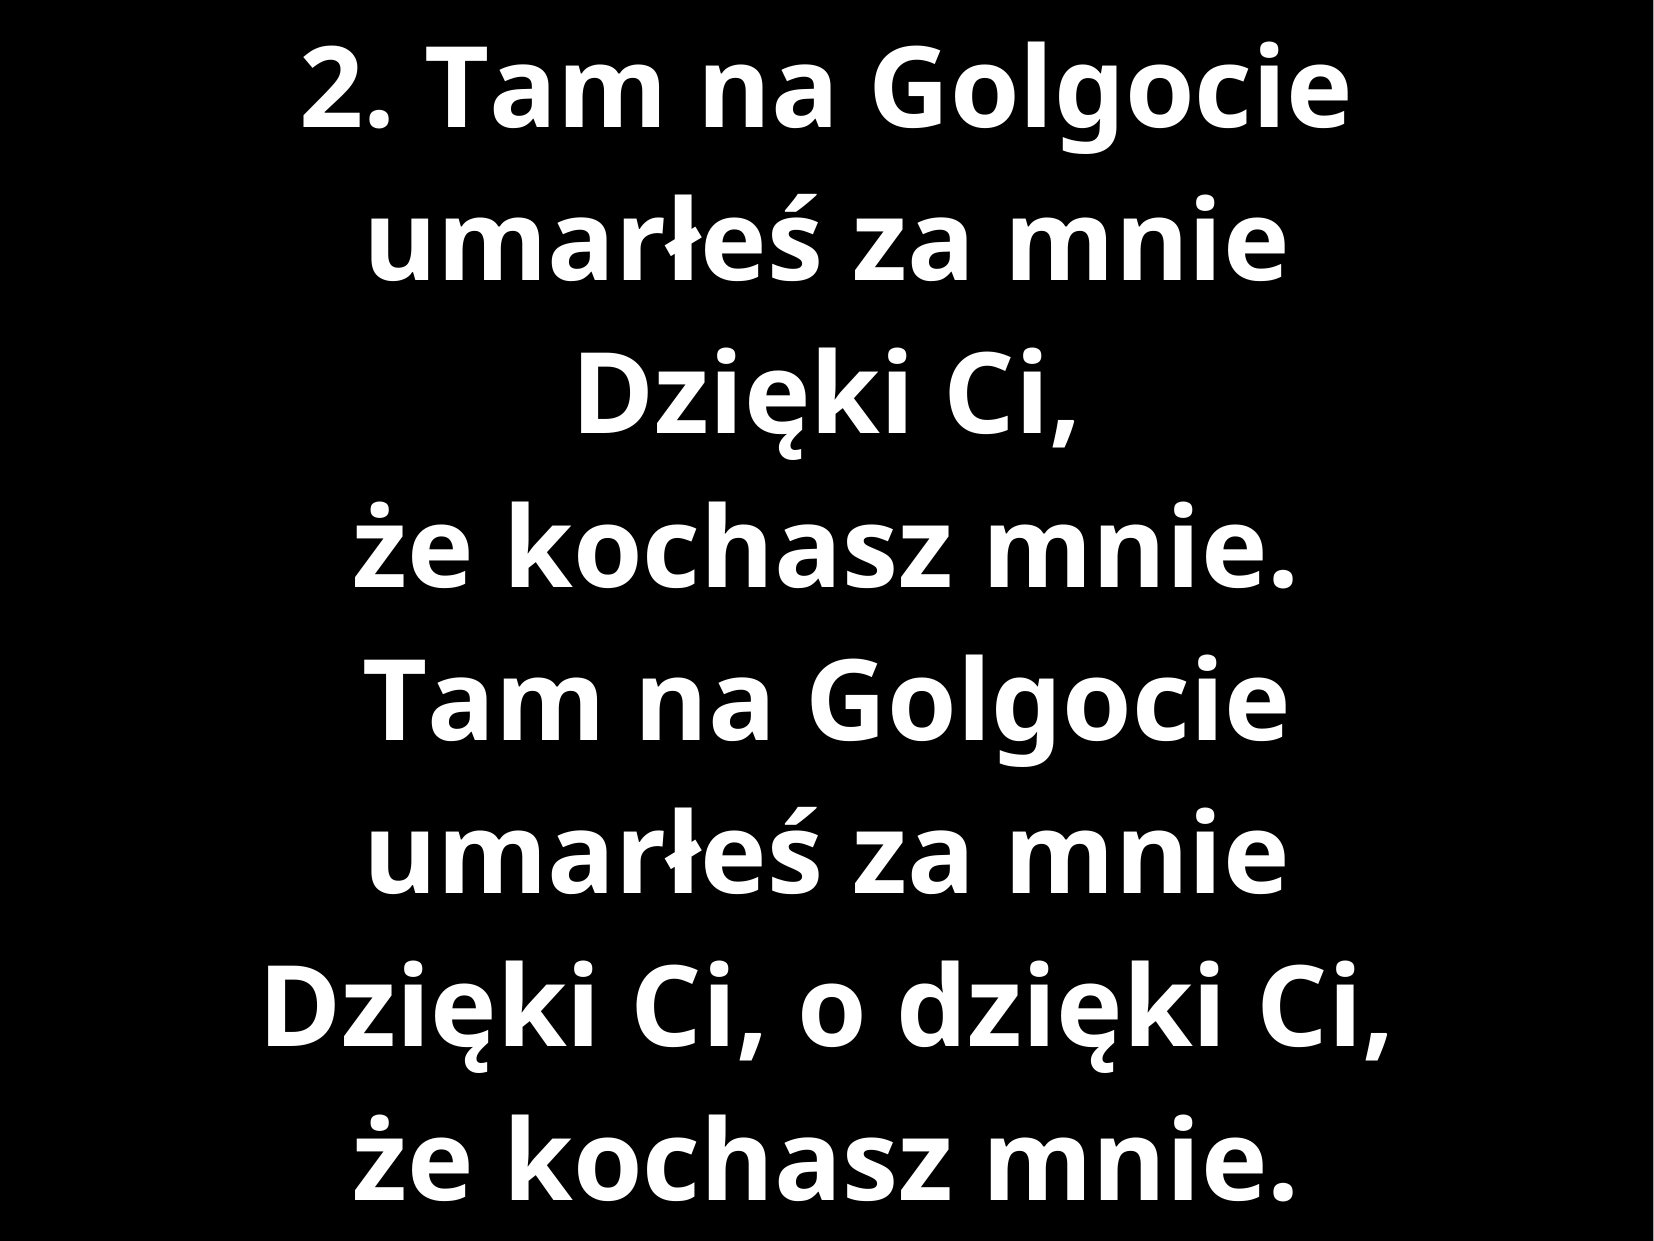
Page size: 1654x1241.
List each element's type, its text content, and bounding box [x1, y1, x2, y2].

title 2. Tam na Golgocie umarłeś za mnie Dzięki Ci, że kochasz mnie. Tam na Golgocie umarłeś za mnie Dzięki Ci, o dzięki Ci, że kochasz mnie. [0, 0, 1654, 1241]
